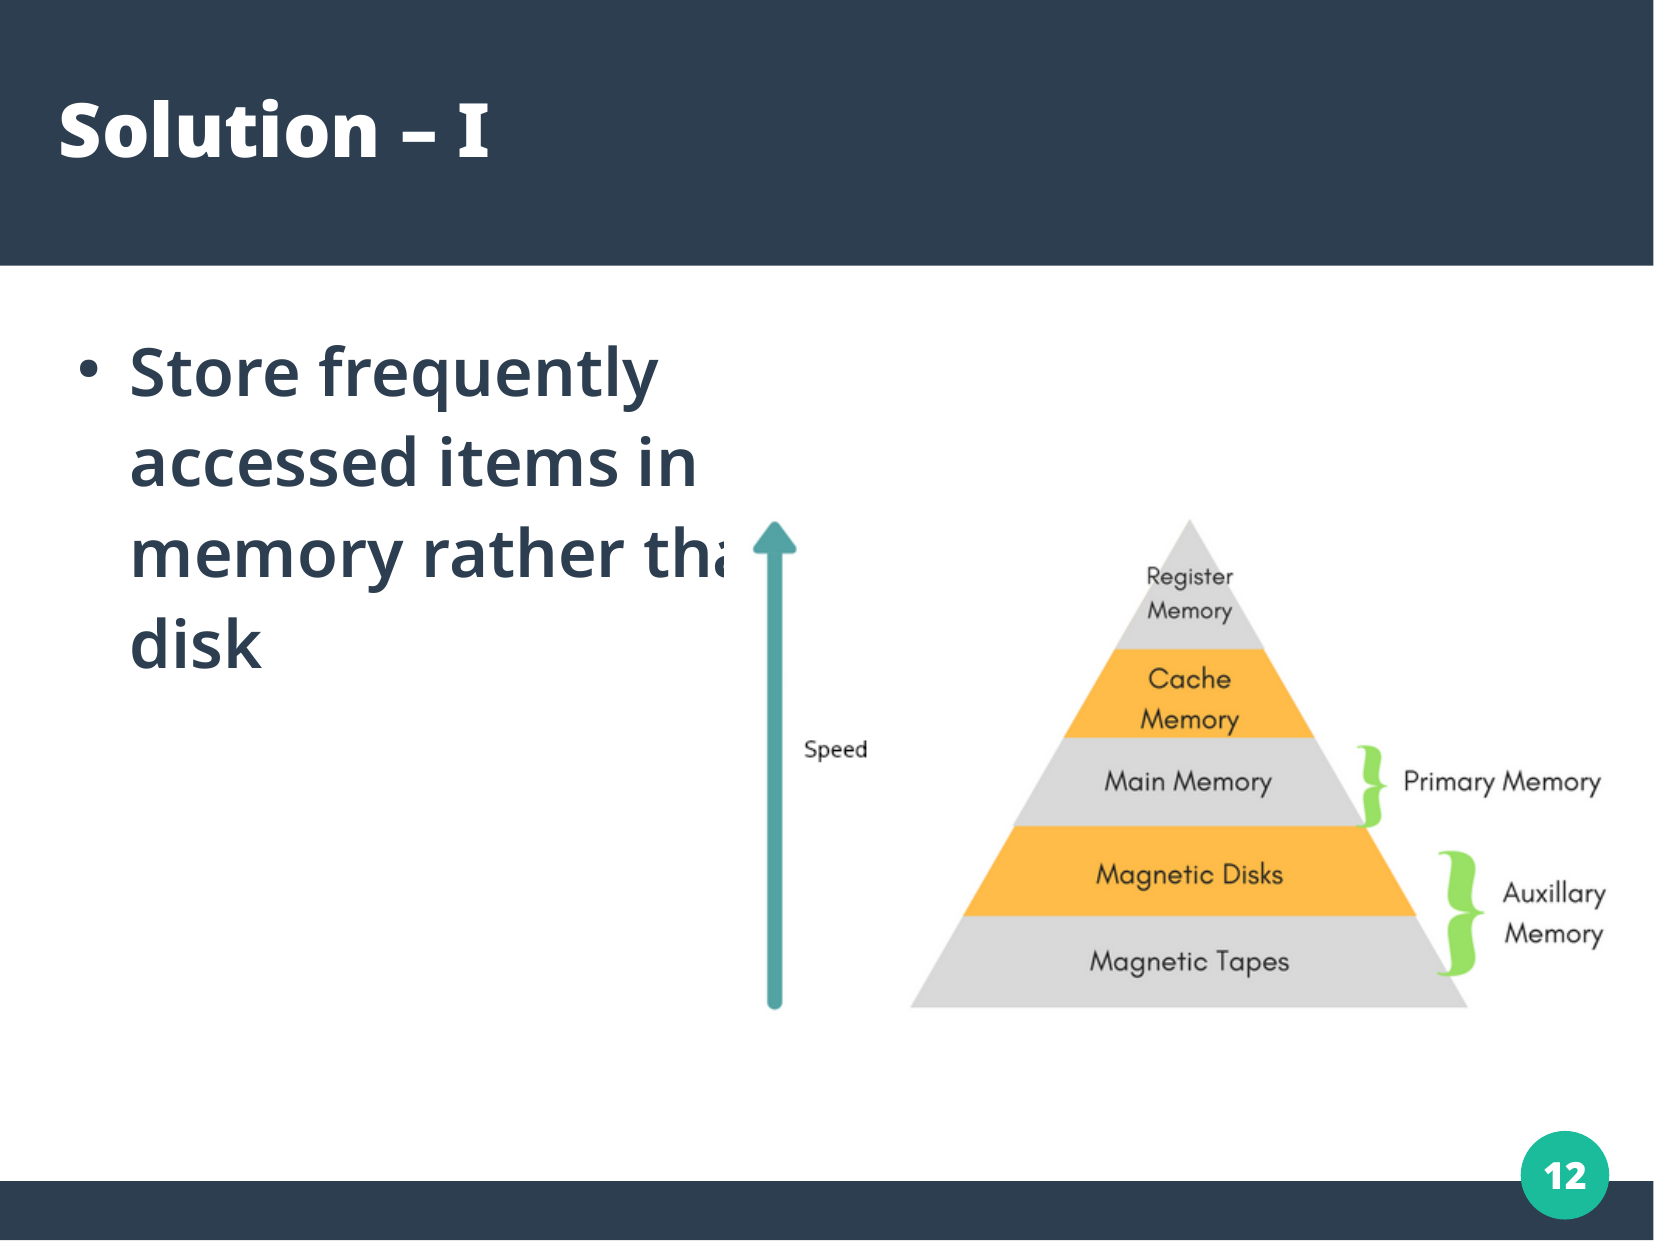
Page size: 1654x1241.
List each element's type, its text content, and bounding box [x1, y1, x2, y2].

picture [724, 494, 1654, 1038]
title Solution – I [59, 49, 1595, 207]
list Store frequently accessed items in memory rather than disk [59, 324, 809, 1152]
